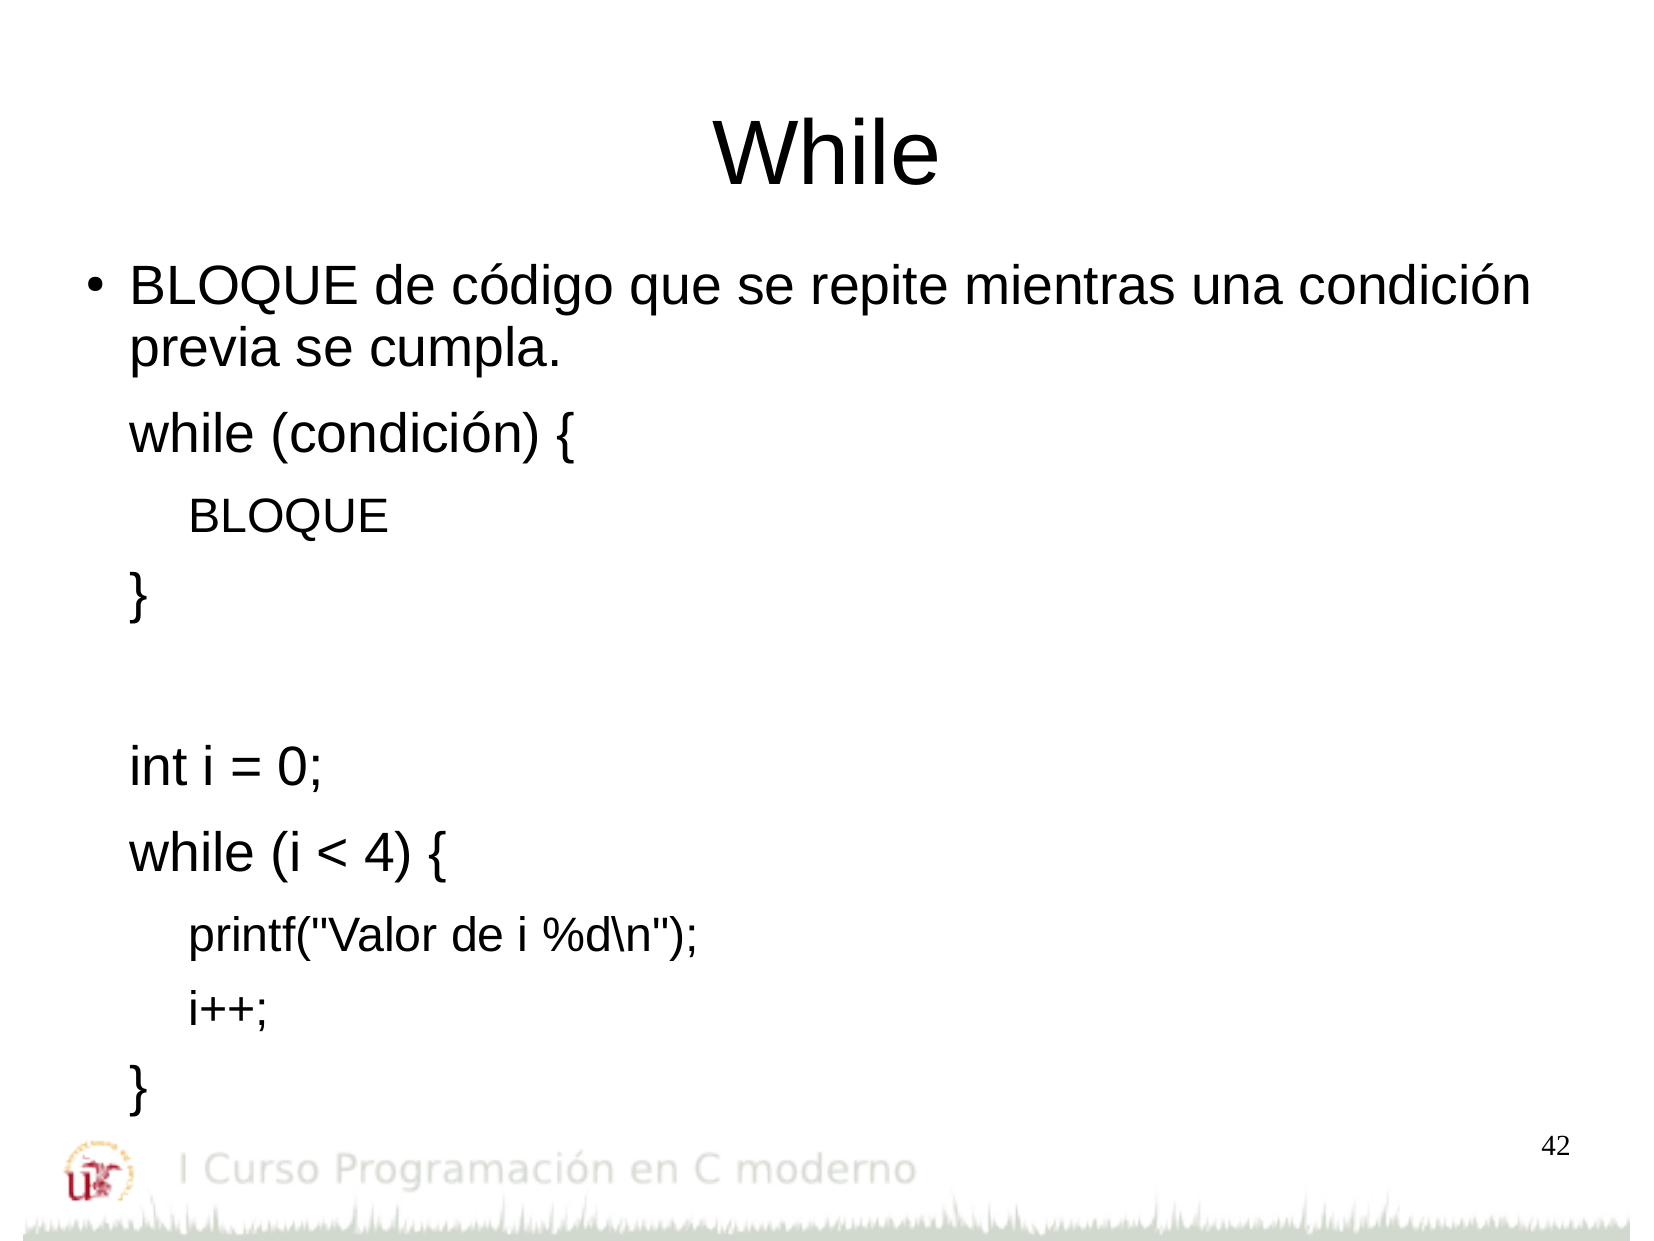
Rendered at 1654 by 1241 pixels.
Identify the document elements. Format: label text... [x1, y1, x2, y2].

title While [82, 49, 1571, 254]
list BLOQUE de código que se repite mientras una condición previa se cumpla. while (condición) { BLOQUE } int i = 0; while (i < 4) { printf("Valor de i %d\n"); i++; } [70, 254, 1619, 1123]
picture [23, 1136, 1630, 1241]
